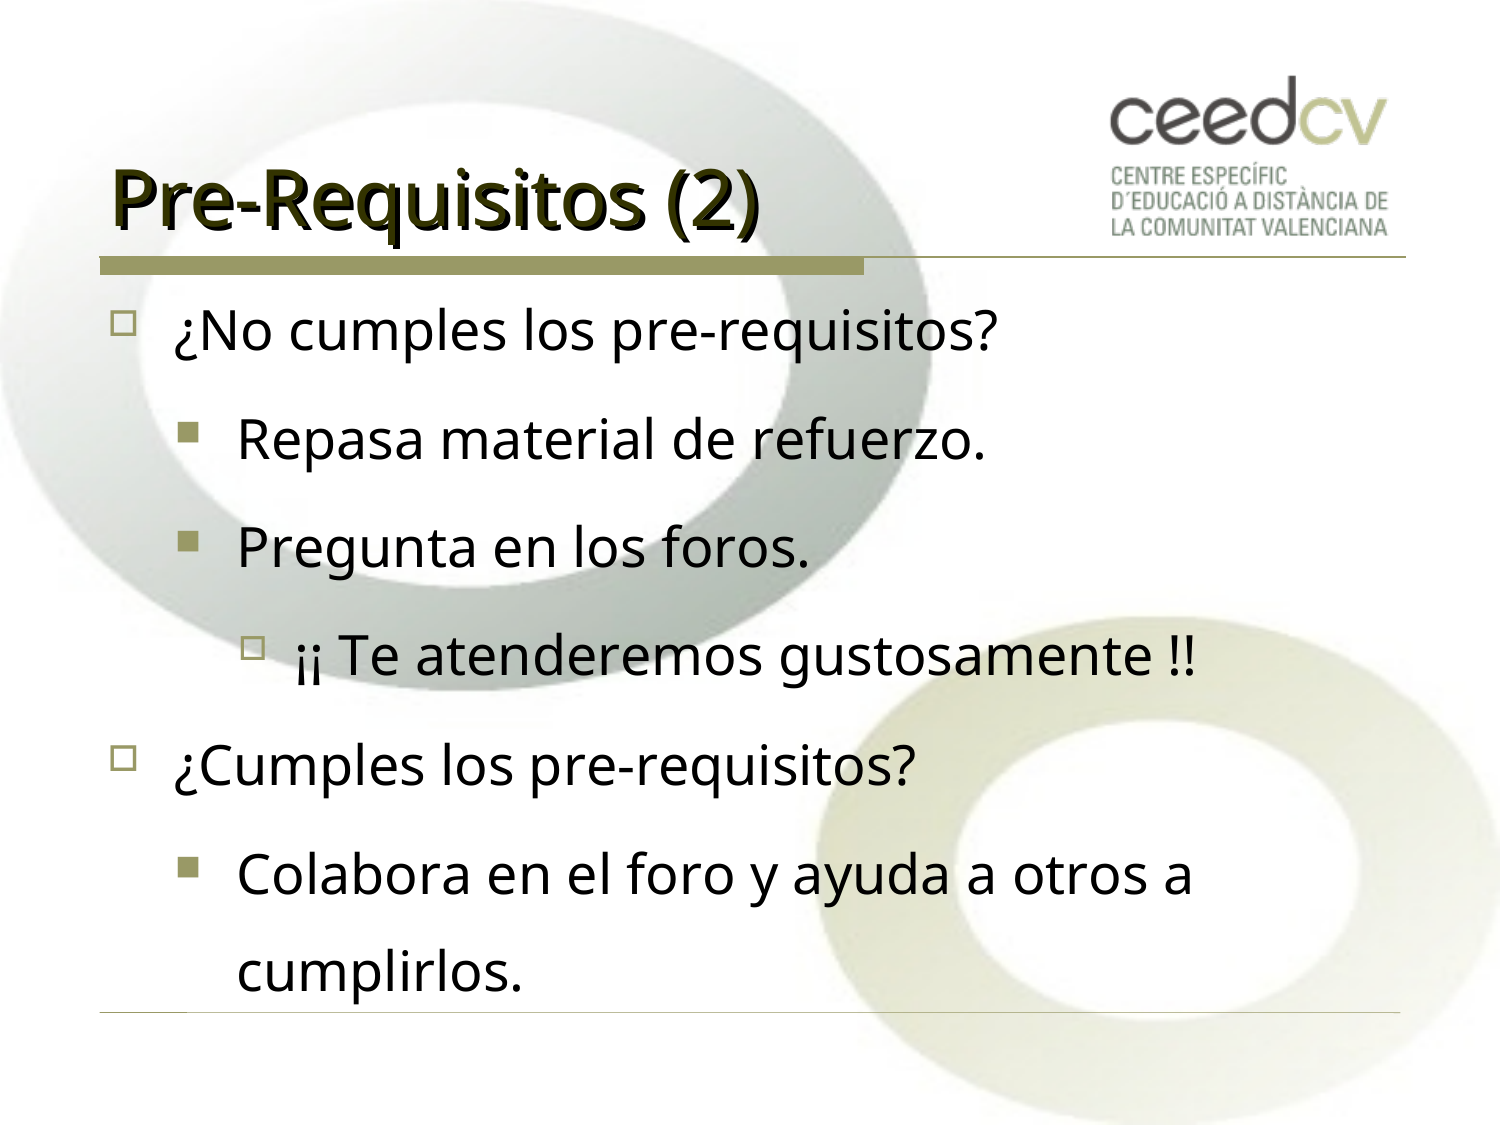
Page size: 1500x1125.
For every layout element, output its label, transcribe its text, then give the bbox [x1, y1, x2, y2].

list ¿No cumples los pre-requisitos? Repasa material de refuerzo. Pregunta en los foros. ¡¡ Te atenderemos gustosamente !! ¿Cumples los pre-requisitos? Colabora en el foro y ayuda a otros a cumplirlos. [92, 287, 1353, 1013]
title Pre-Requisitos (2) [94, 50, 1407, 250]
picture [0, 0, 1500, 1125]
